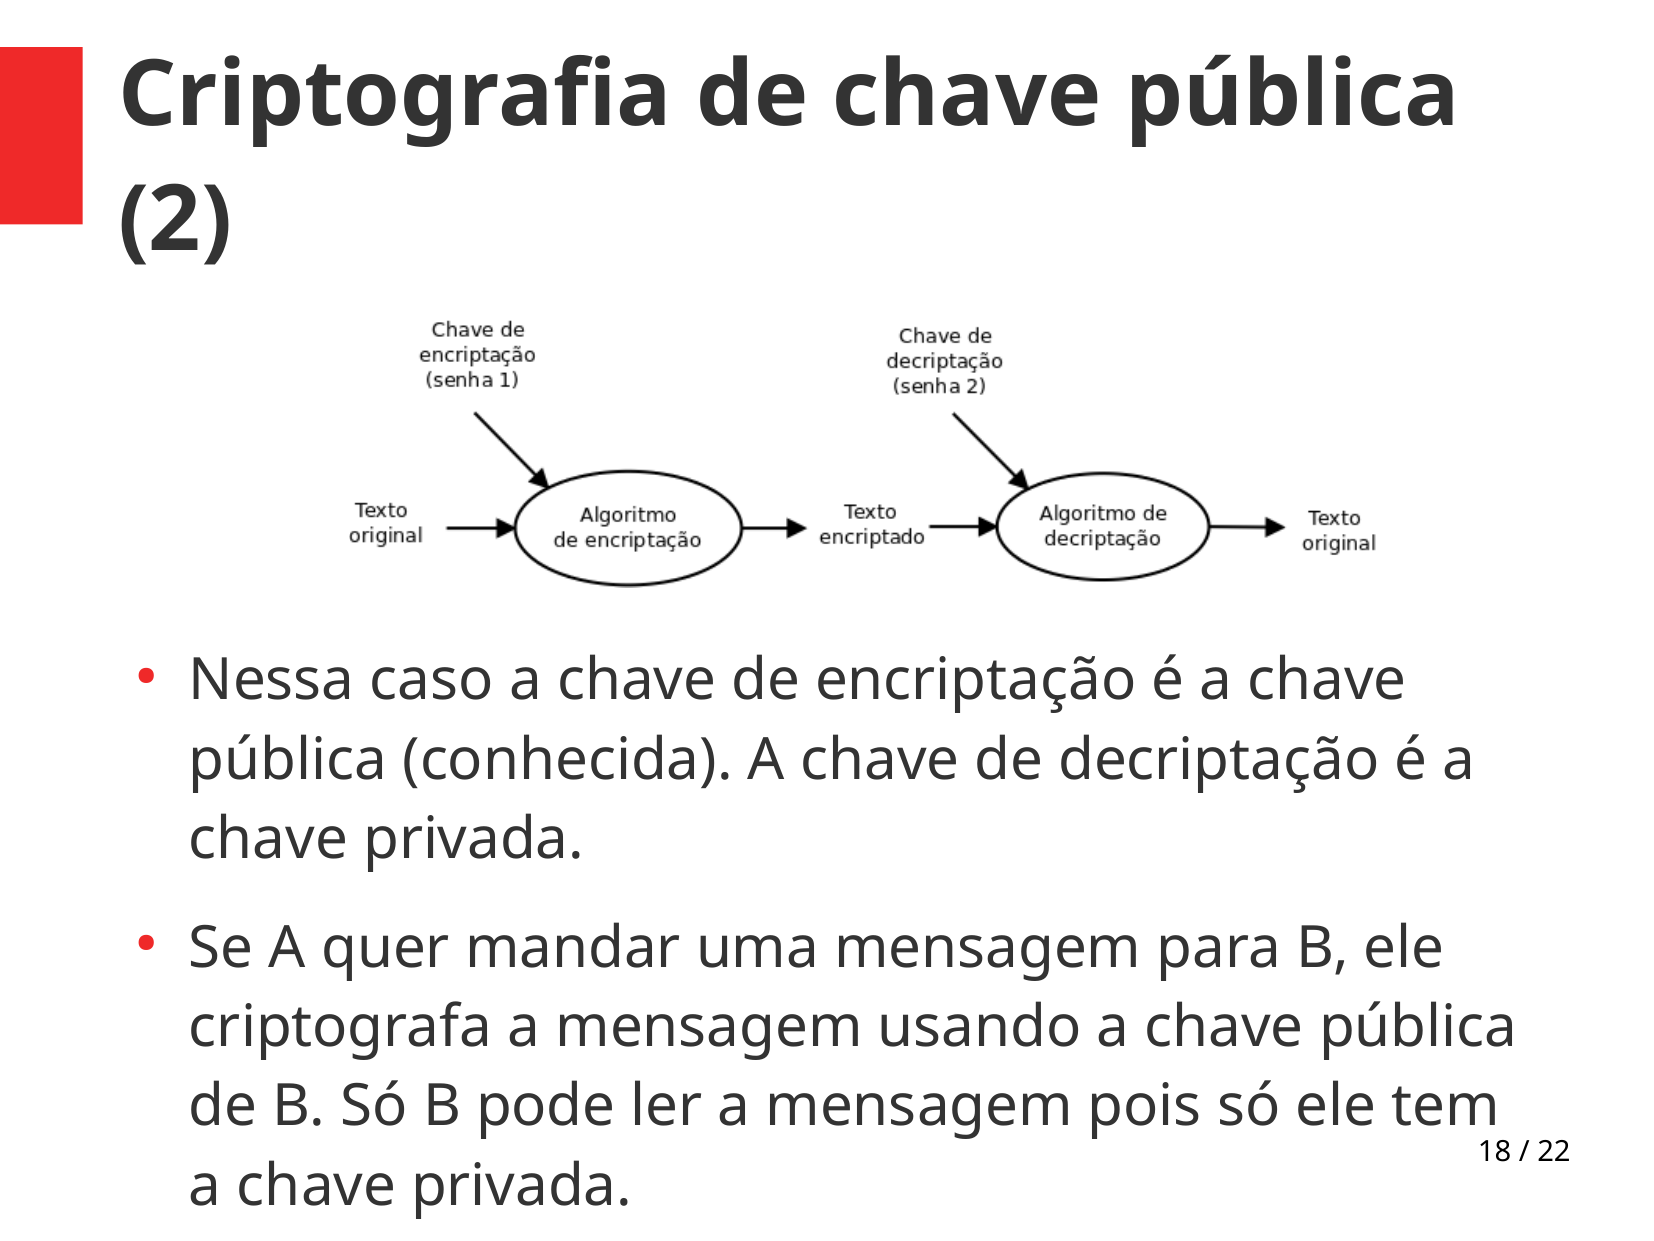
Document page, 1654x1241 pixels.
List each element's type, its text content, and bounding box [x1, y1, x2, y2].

list Nessa caso a chave de encriptação é a chave pública (conhecida). A chave de decriptação é a chave privada. Se A quer mandar uma mensagem para B, ele criptografa a mensagem usando a chave pública de B. Só B pode ler a mensagem pois só ele tem a chave privada. [118, 637, 1536, 1099]
title Criptografia de chave pública (2) [118, 45, 1571, 260]
picture [349, 318, 1382, 588]
